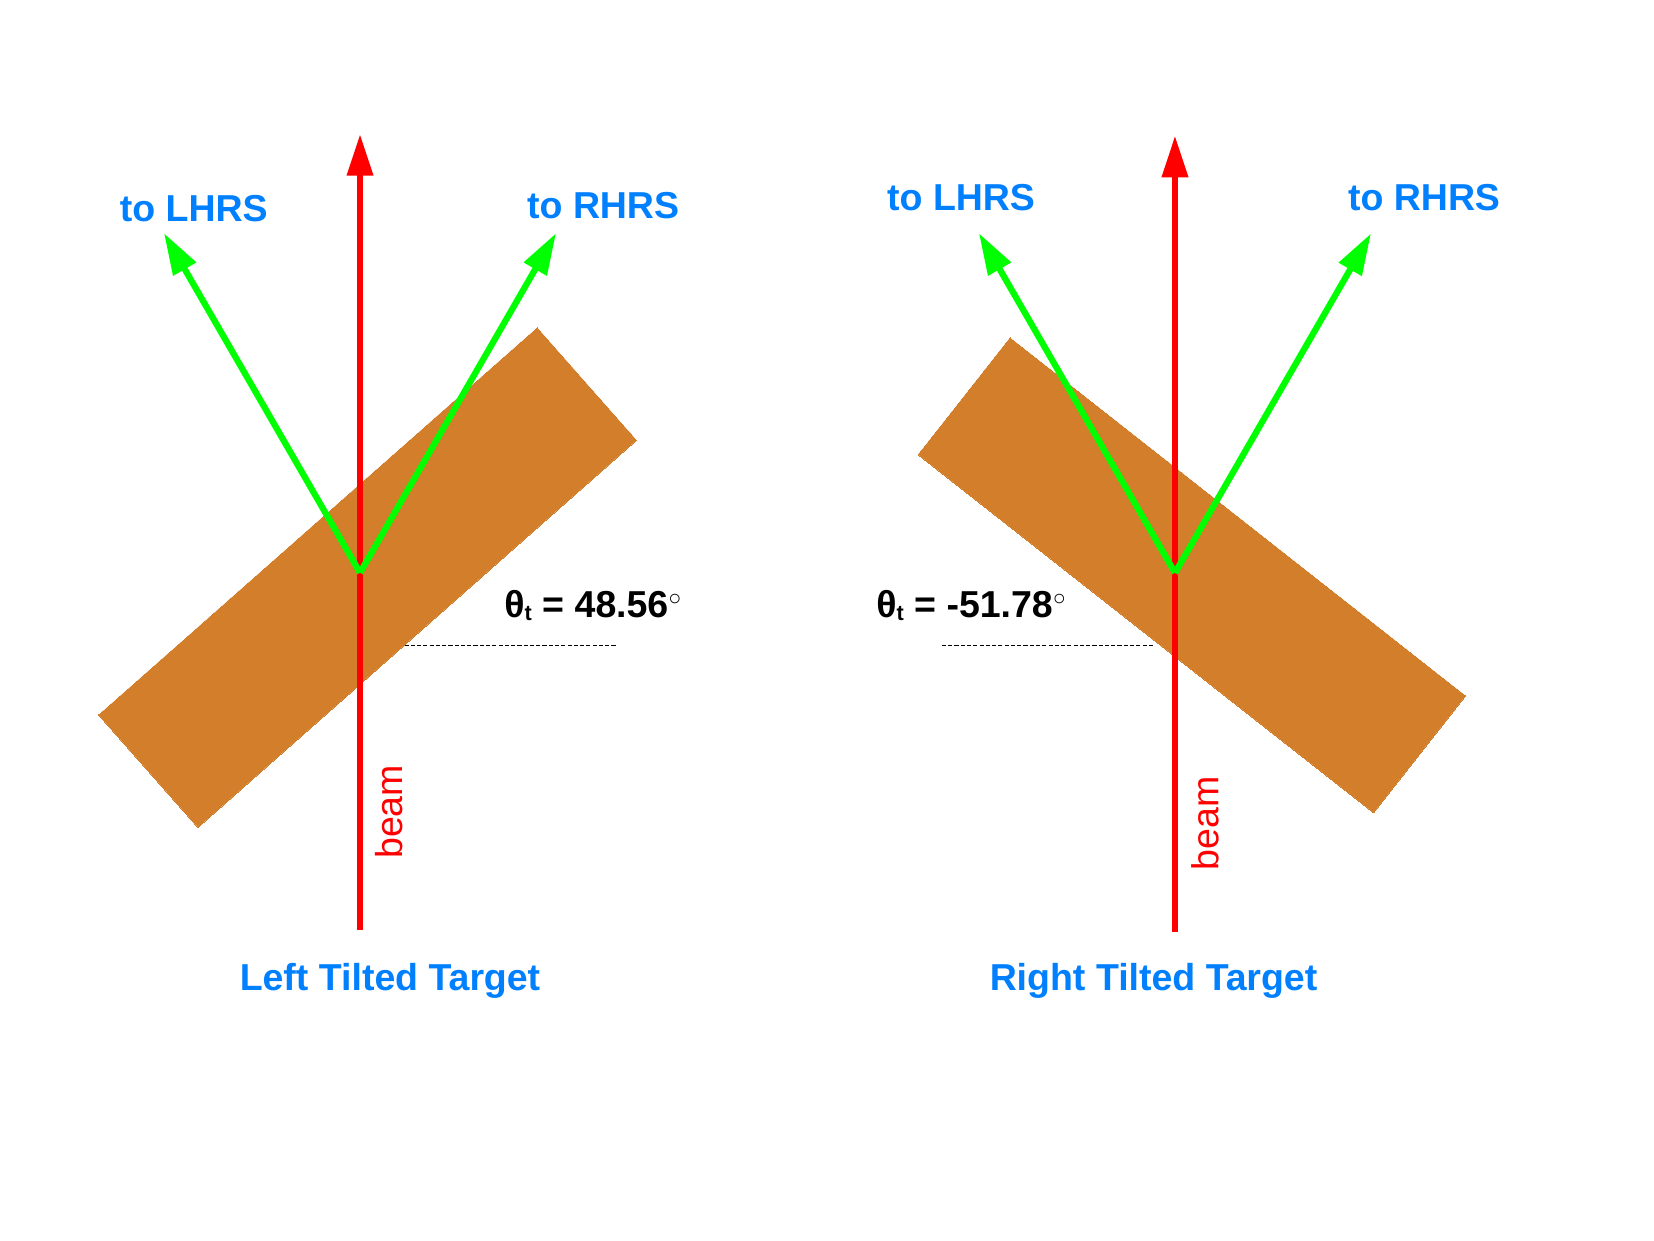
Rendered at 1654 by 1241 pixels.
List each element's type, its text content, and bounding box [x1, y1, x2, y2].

text_box θt = 48.56○ [489, 576, 697, 647]
text_box θt = -51.78○ [861, 576, 1081, 647]
text_box beam [1176, 761, 1234, 885]
text_box to RHRS [512, 177, 695, 234]
text_box to LHRS [105, 180, 283, 237]
text_box [1178, 502, 1466, 813]
text_box [363, 327, 637, 682]
text_box Left Tilted Target [225, 948, 571, 1006]
text_box Right Tilted Target [975, 948, 1336, 1006]
text_box [329, 486, 357, 559]
text_box beam [360, 750, 418, 874]
text_box [918, 337, 1172, 655]
text_box to RHRS [1333, 168, 1516, 226]
text_box [98, 516, 357, 828]
text_box [1071, 385, 1172, 559]
text_box [1178, 469, 1214, 559]
text_box [363, 399, 456, 559]
text_box to LHRS [872, 168, 1051, 226]
